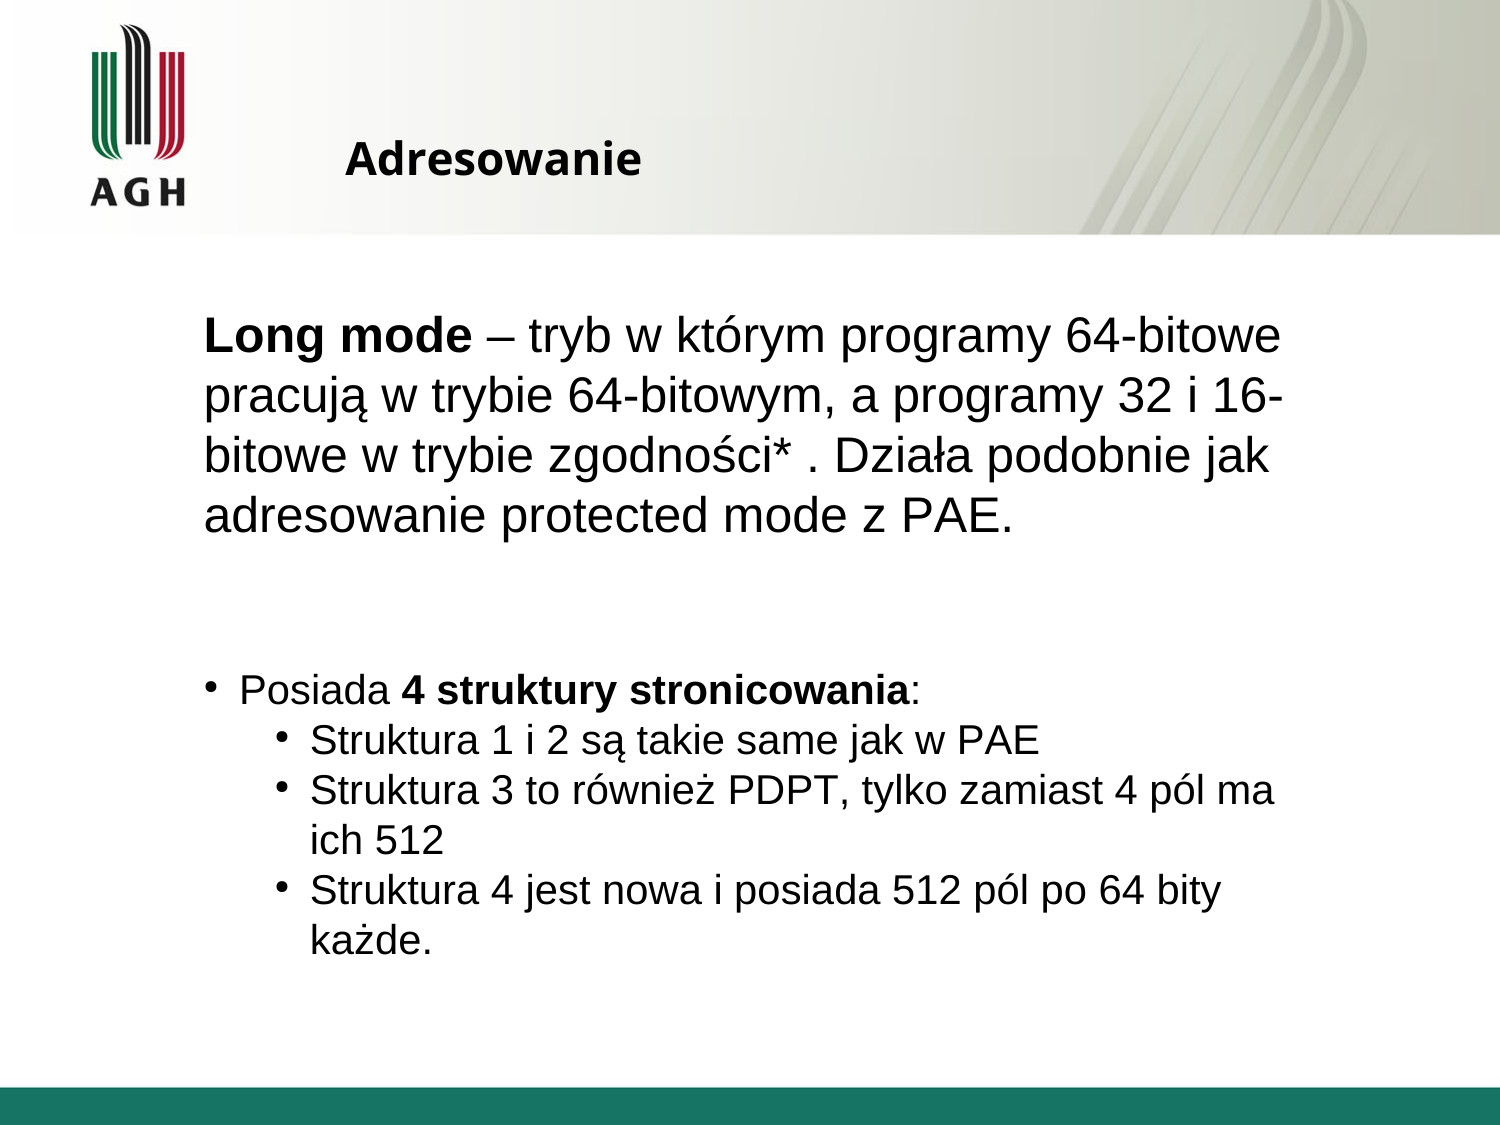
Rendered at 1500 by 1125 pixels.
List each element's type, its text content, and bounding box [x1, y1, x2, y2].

text_box Long mode – tryb w którym programy 64-bitowe pracują w trybie 64-bitowym, a programy 32 i 16-bitowe w trybie zgodności* . Działa podobnie jak adresowanie protected mode z PAE. Posiada 4 struktury stronicowania: Struktura 1 i 2 są takie same jak w PAE Struktura 3 to również PDPT, tylko zamiast 4 pól ma ich 512 Struktura 4 jest nowa i posiada 512 pól po 64 bity każde. [188, 295, 1347, 971]
title Adresowanie [330, 94, 1312, 221]
picture [0, 0, 1500, 1125]
